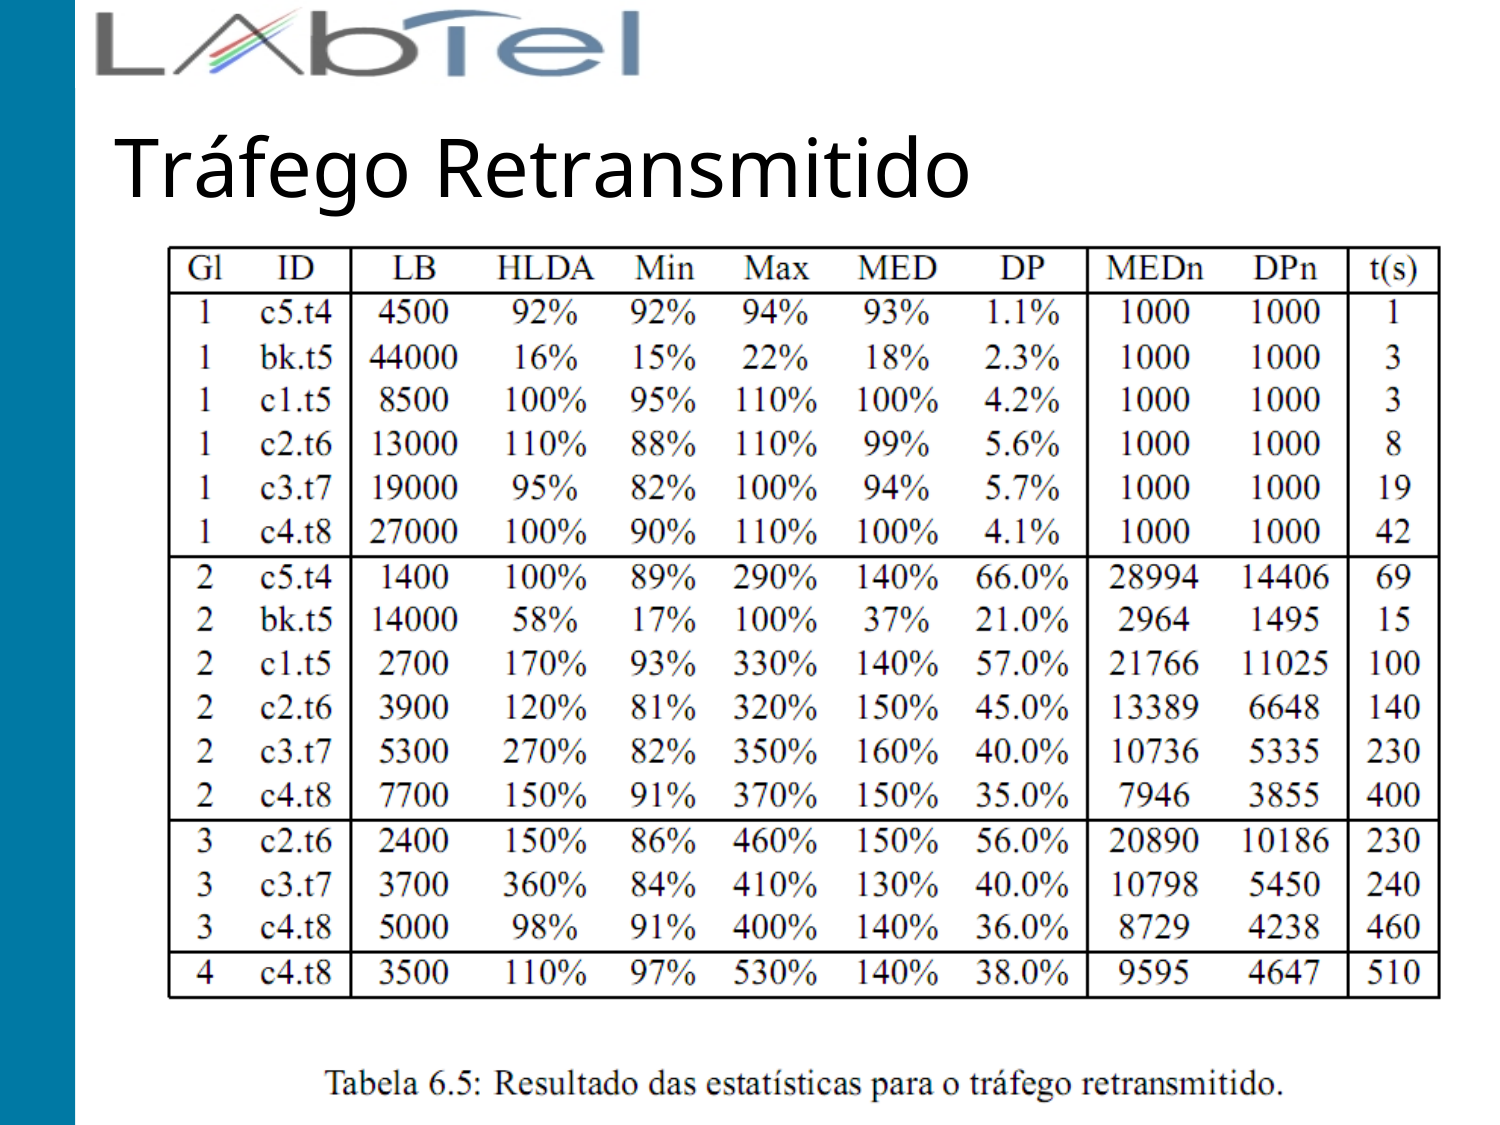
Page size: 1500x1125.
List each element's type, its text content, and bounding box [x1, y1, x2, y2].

picture [159, 239, 1459, 1110]
picture [76, 0, 676, 88]
text_box Tráfego Retransmitido [99, 104, 1463, 225]
